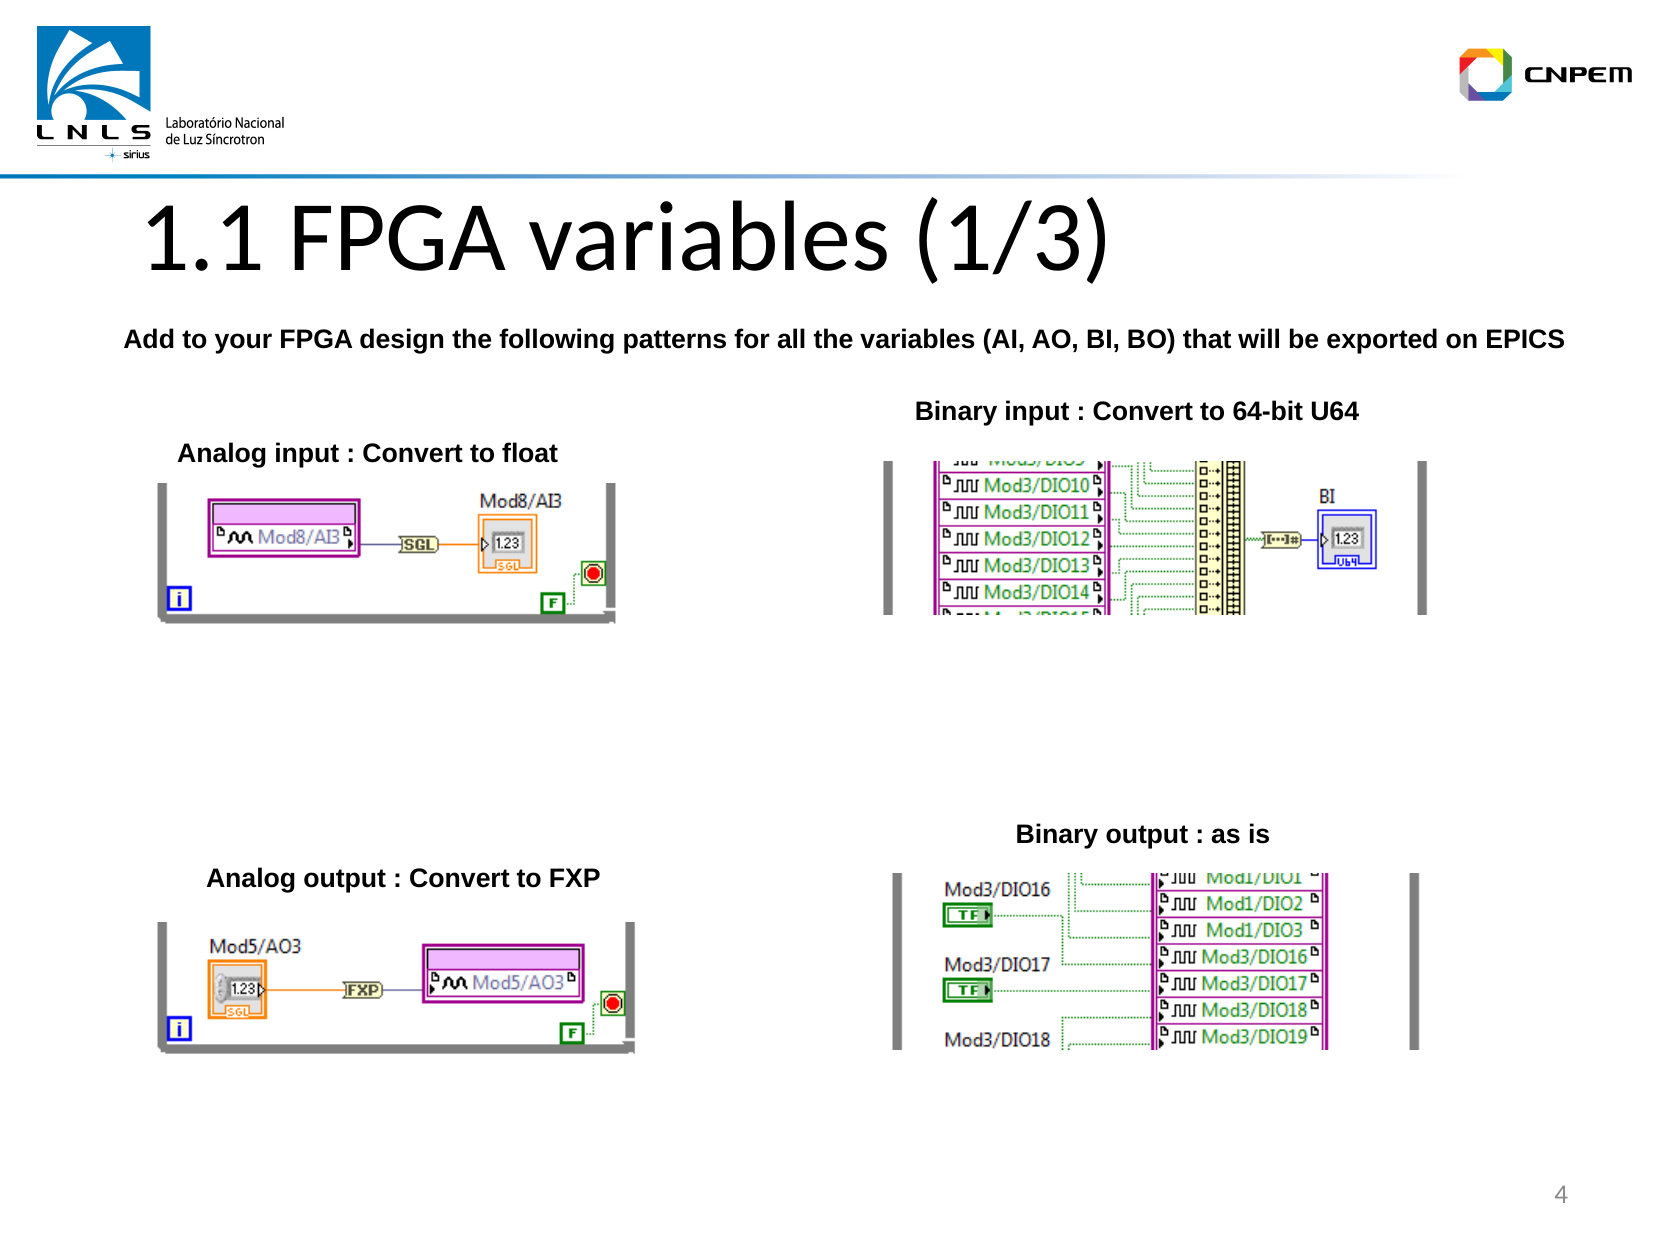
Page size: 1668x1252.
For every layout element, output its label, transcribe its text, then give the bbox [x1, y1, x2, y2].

text_box Add to your FPGA design the following patterns for all the variables (AI, AO, BI, BO) that will be exported on EPICS [108, 315, 1580, 382]
text_box Analog input : Convert to float [162, 429, 628, 547]
text_box Analog output : Convert to FXP [191, 854, 657, 953]
text_box Binary output : as is [1000, 810, 1466, 928]
text_box Binary input : Convert to 64-bit U64 [900, 386, 1396, 454]
picture [0, 0, 1668, 1251]
text_box 1.1 FPGA variables (1/3) [139, 145, 1580, 315]
